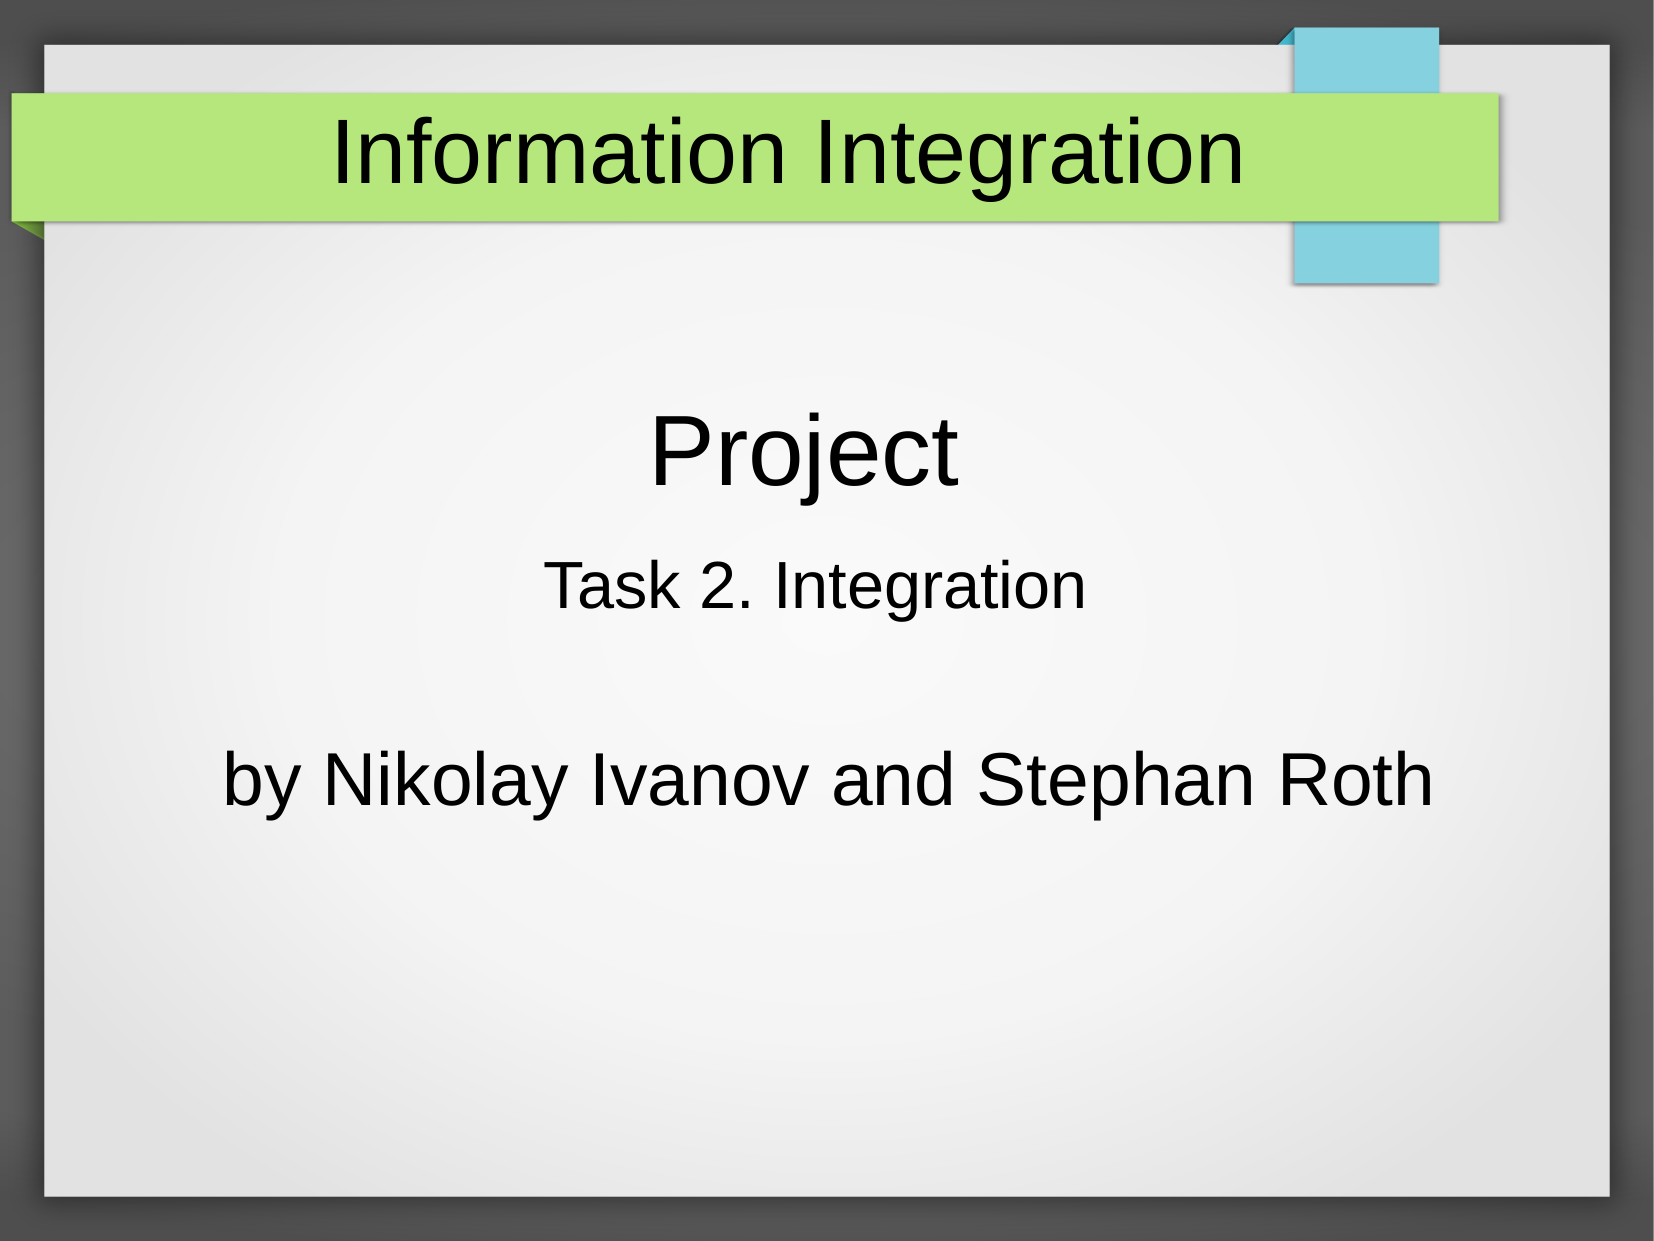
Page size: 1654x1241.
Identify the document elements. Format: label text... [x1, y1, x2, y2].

text_box by Nikolay Ivanov and Stephan Roth [165, 690, 1474, 870]
picture [0, 0, 1654, 1241]
subtitle Task 2. Integration [71, 225, 1561, 946]
text_box Project [150, 360, 1459, 541]
title Information Integration [0, 47, 1444, 256]
